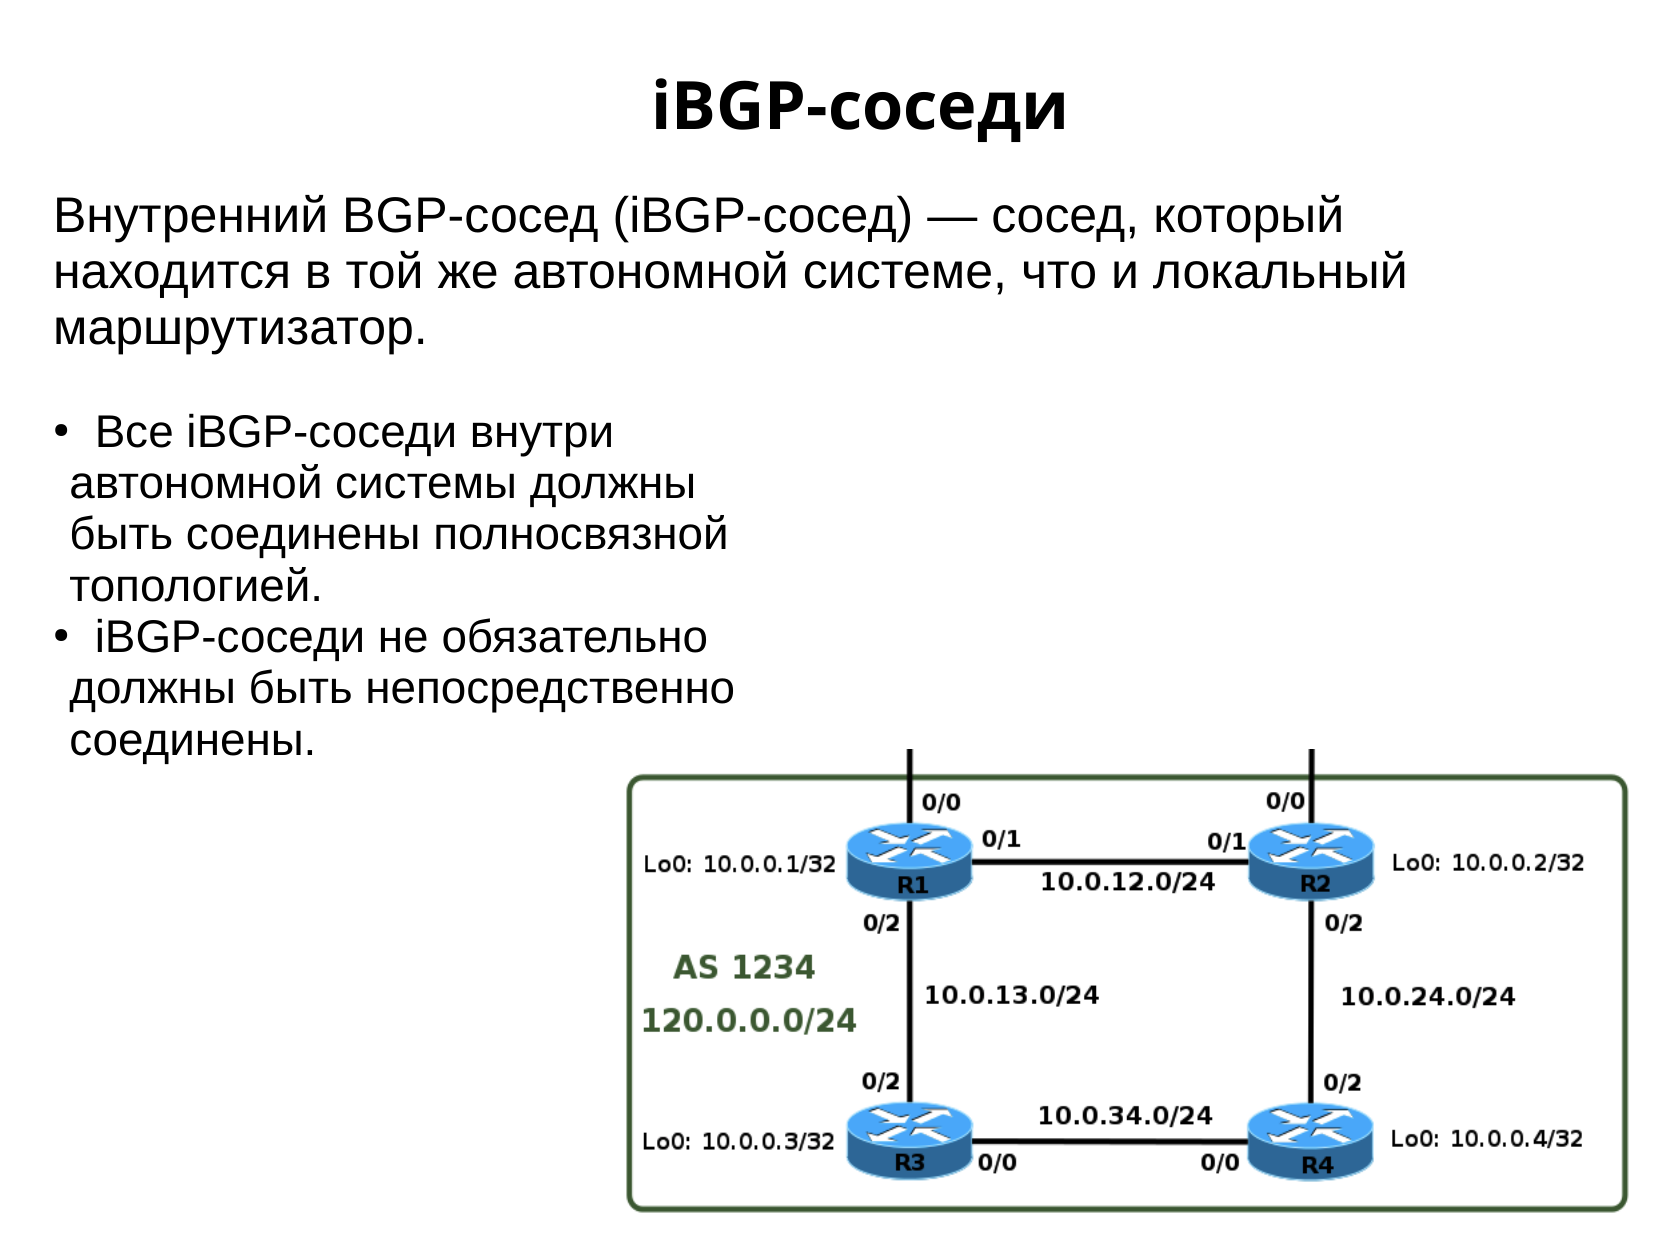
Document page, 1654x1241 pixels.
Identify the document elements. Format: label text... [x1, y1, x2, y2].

text_box iBGP-соседи [123, 41, 1598, 150]
list Внутренний BGP-сосед (iBGP-сосед) — сосед, который находится в той же автономной системе, что и локальный маршрутизатор. Все iBGP-соседи внутри автономной системы должны быть соединены полносвязной топологией. iBGP-соседи не обязательно должны быть непосредственно соединены. [53, 187, 1501, 1088]
picture [600, 749, 1654, 1238]
